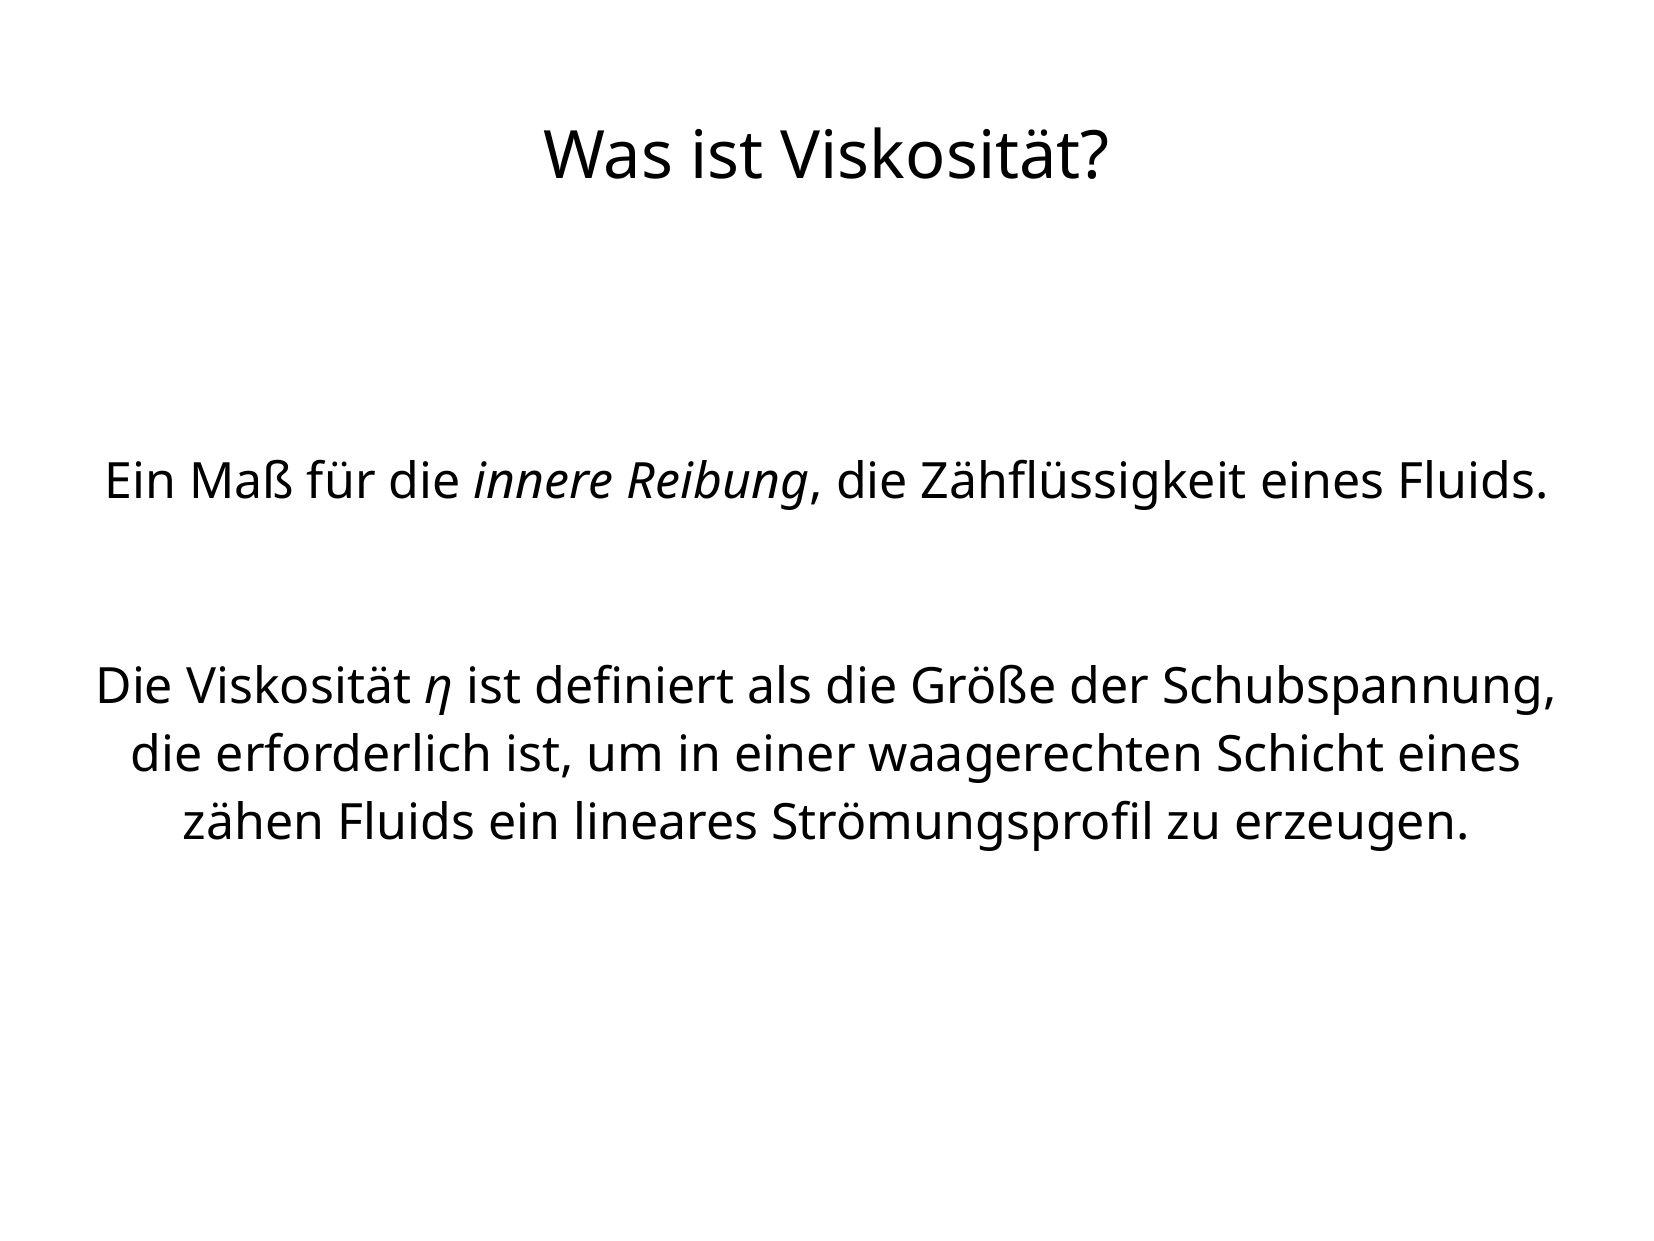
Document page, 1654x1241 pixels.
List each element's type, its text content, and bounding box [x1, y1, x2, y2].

title Was ist Viskosität? [82, 49, 1571, 257]
subtitle Ein Maß für die innere Reibung, die Zähflüssigkeit eines Fluids. Die Viskosität η ist definiert als die Größe der Schubspannung, die erforderlich ist, um in einer waagerechten Schicht eines zähen Fluids ein lineares Strömungsprofil zu erzeugen. [82, 290, 1571, 1010]
